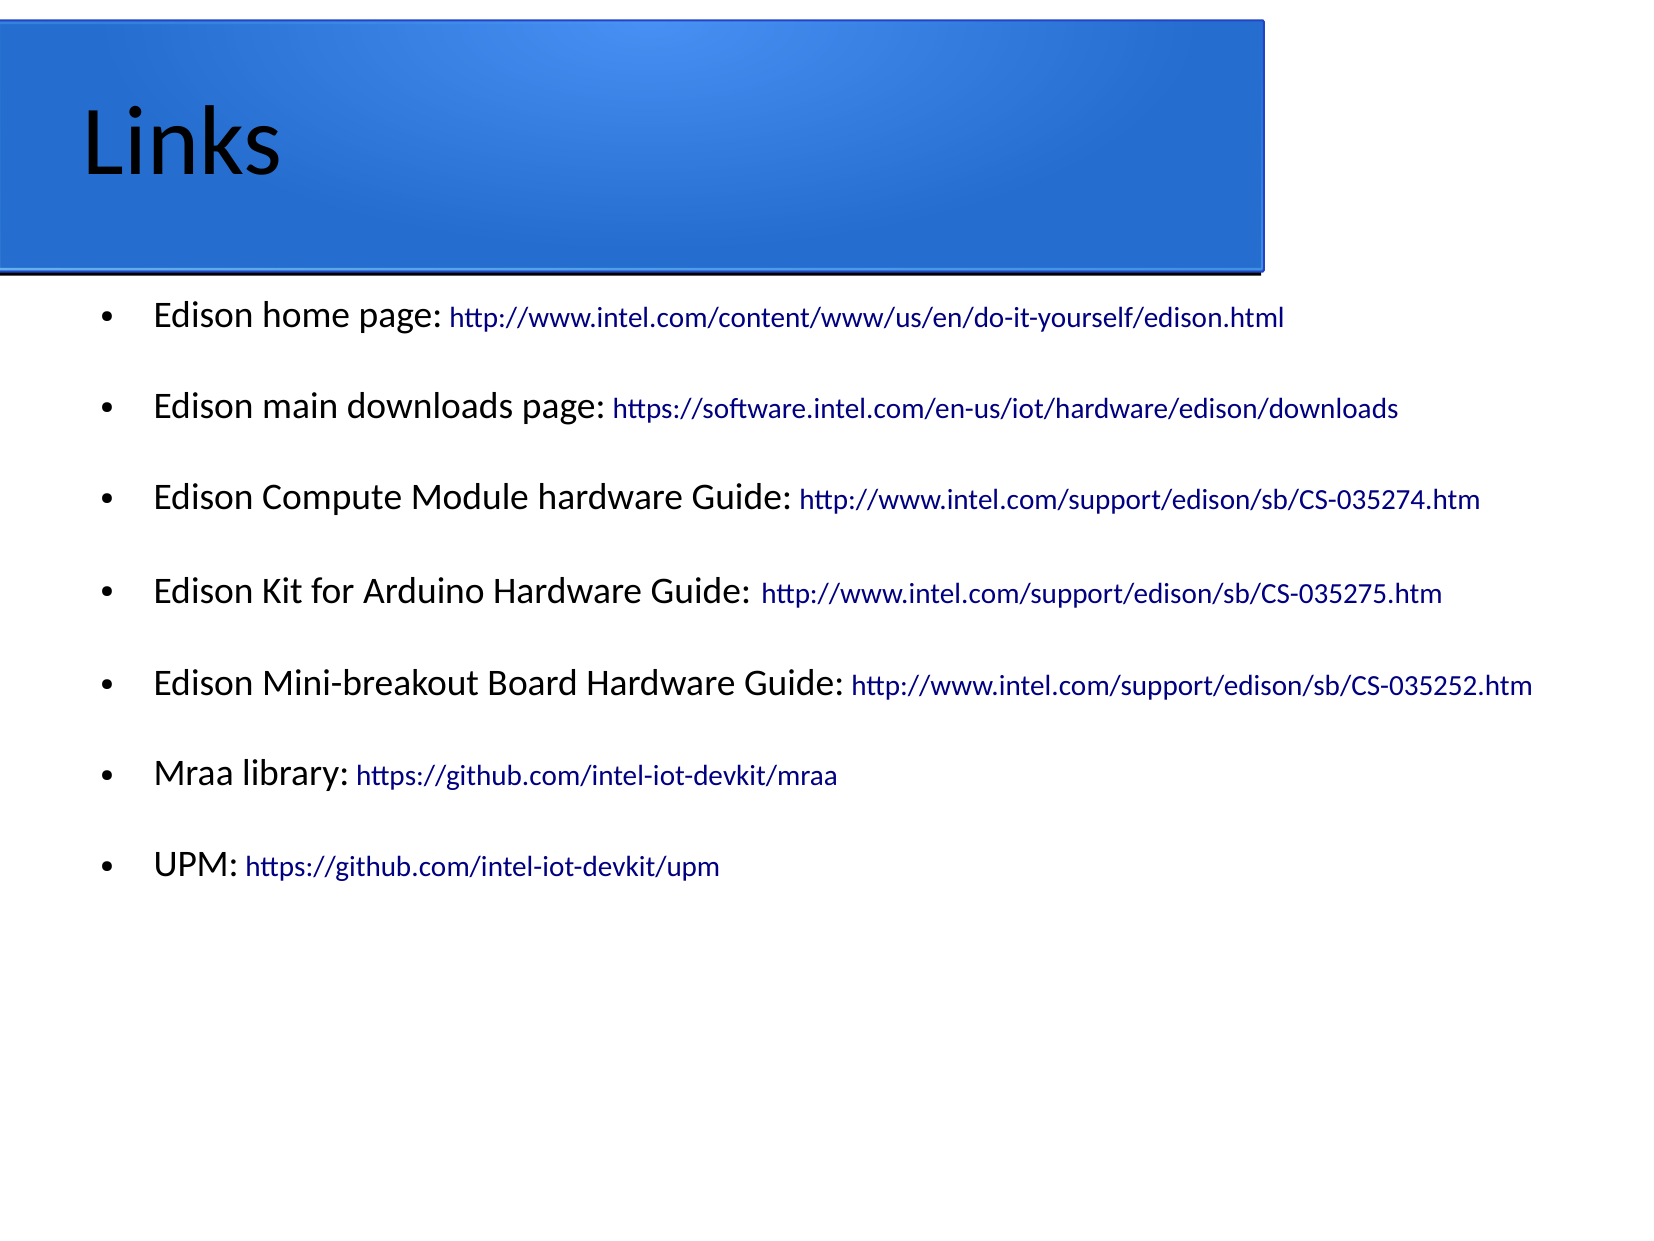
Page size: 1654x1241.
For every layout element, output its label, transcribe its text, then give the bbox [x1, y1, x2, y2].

title Links [82, 47, 1235, 252]
list Edison home page: http://www.intel.com/content/www/us/en/do-it-yourself/edison.html Edison main downloads page: https://software.intel.com/en-us/iot/hardware/edison/downloads Edison Compute Module hardware Guide: http://www.intel.com/support/edison/sb/CS-035274.htm Edison Kit for Arduino Hardware Guide: http://www.intel.com/support/edison/sb/CS-035275.htm Edison Mini-breakout Board Hardware Guide: http://www.intel.com/support/edison/sb/CS-035252.htm Mraa library: https://github.com/intel-iot-devkit/mraa UPM: https://github.com/intel-iot-devkit/upm [82, 299, 1571, 1019]
